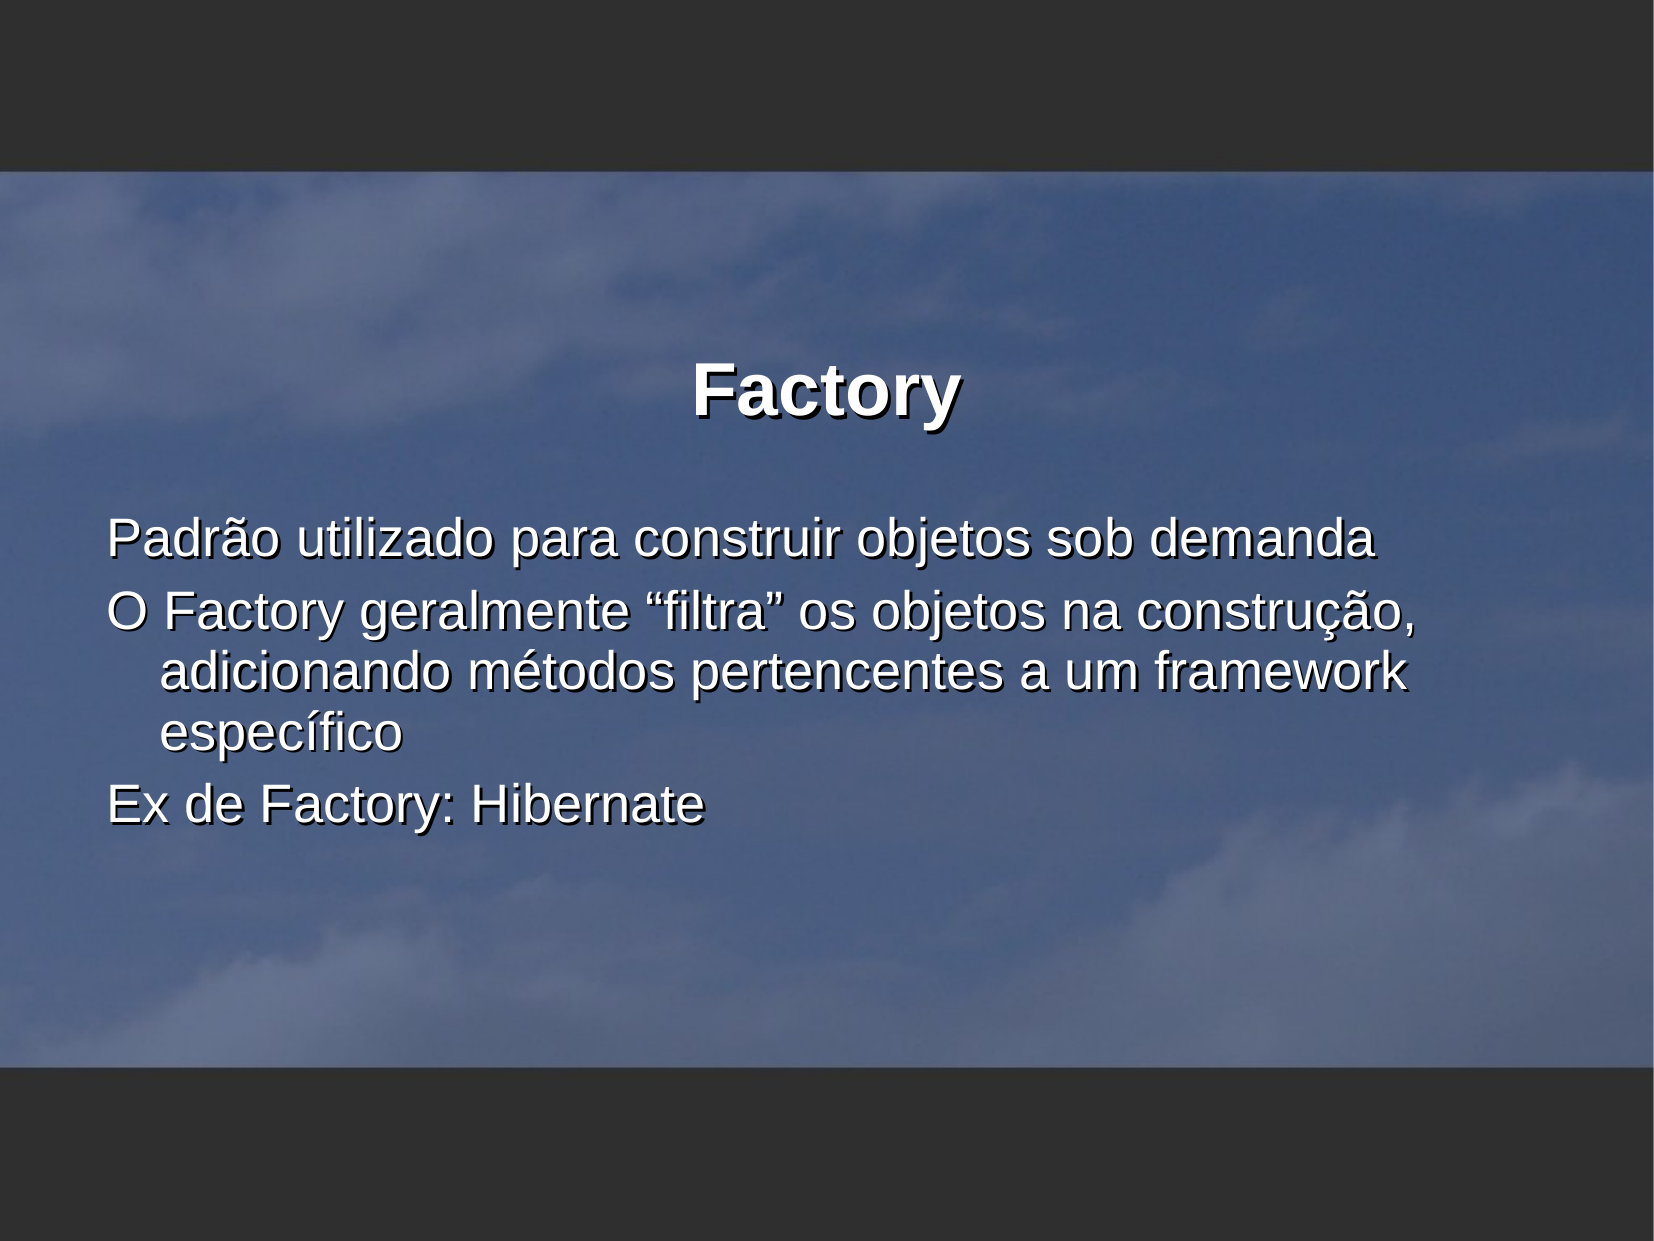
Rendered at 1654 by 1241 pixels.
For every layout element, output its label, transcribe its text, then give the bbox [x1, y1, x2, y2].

picture [0, 0, 1654, 1241]
title Factory [88, 308, 1565, 471]
list Padrão utilizado para construir objetos sob demanda O Factory geralmente “filtra” os objetos na construção, adicionando métodos pertencentes a um framework específico Ex de Factory: Hibernate [88, 507, 1565, 835]
